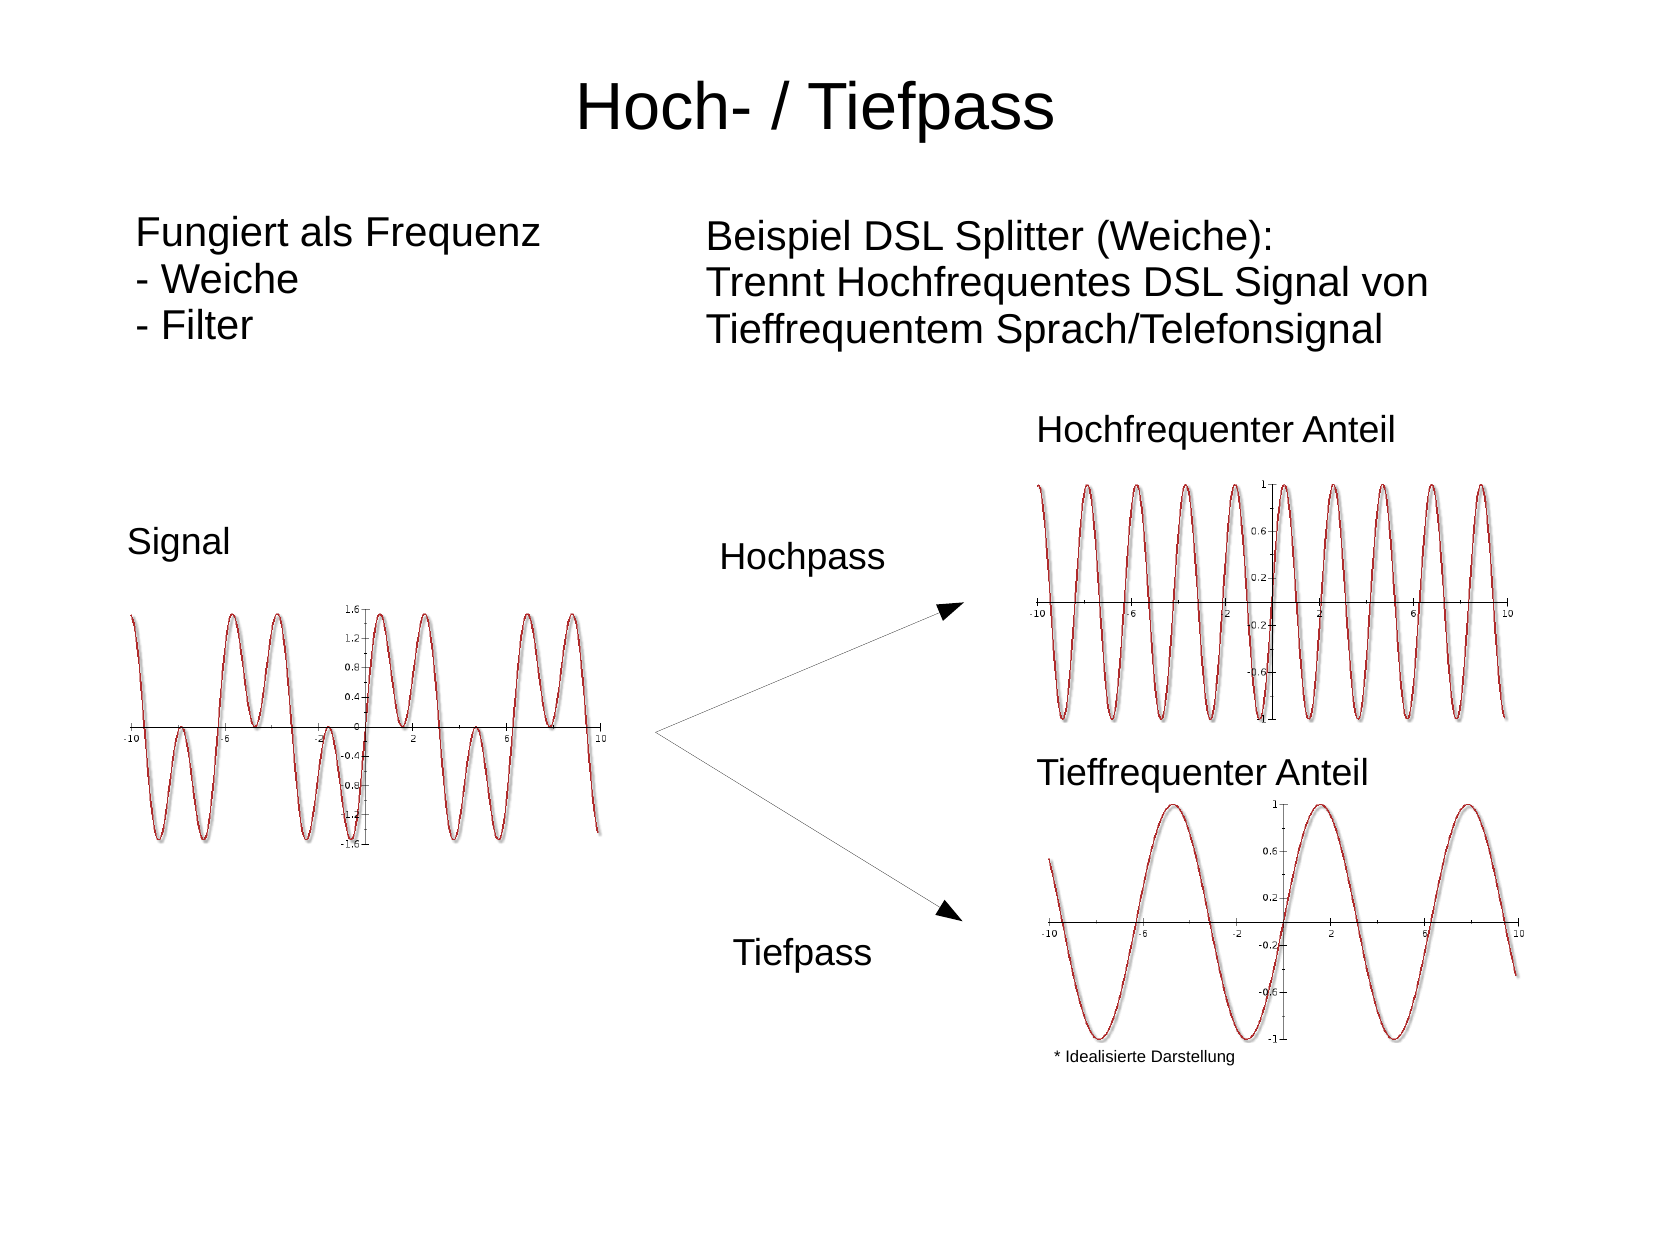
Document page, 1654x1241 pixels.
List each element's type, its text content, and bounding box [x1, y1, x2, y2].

text_box Hochpass [637, 527, 967, 585]
picture [60, 570, 610, 883]
text_box * Idealisierte Darstellung [1039, 1039, 1536, 1073]
text_box Hochfrequenter Anteil [1021, 401, 1459, 459]
picture [978, 765, 1529, 1078]
text_box Beispiel DSL Splitter (Weiche): Trennt Hochfrequentes DSL Signal von Tieffrequentem Sprach/Telefonsignal [690, 205, 1577, 361]
text_box Signal [112, 513, 550, 571]
text_box Fungiert als Frequenz - Weiche - Filter [120, 201, 1007, 357]
subtitle Hoch- / Tiefpass [70, 48, 1562, 166]
picture [966, 445, 1517, 759]
text_box Tiefpass [637, 923, 967, 981]
text_box Tieffrequenter Anteil [1021, 744, 1459, 801]
